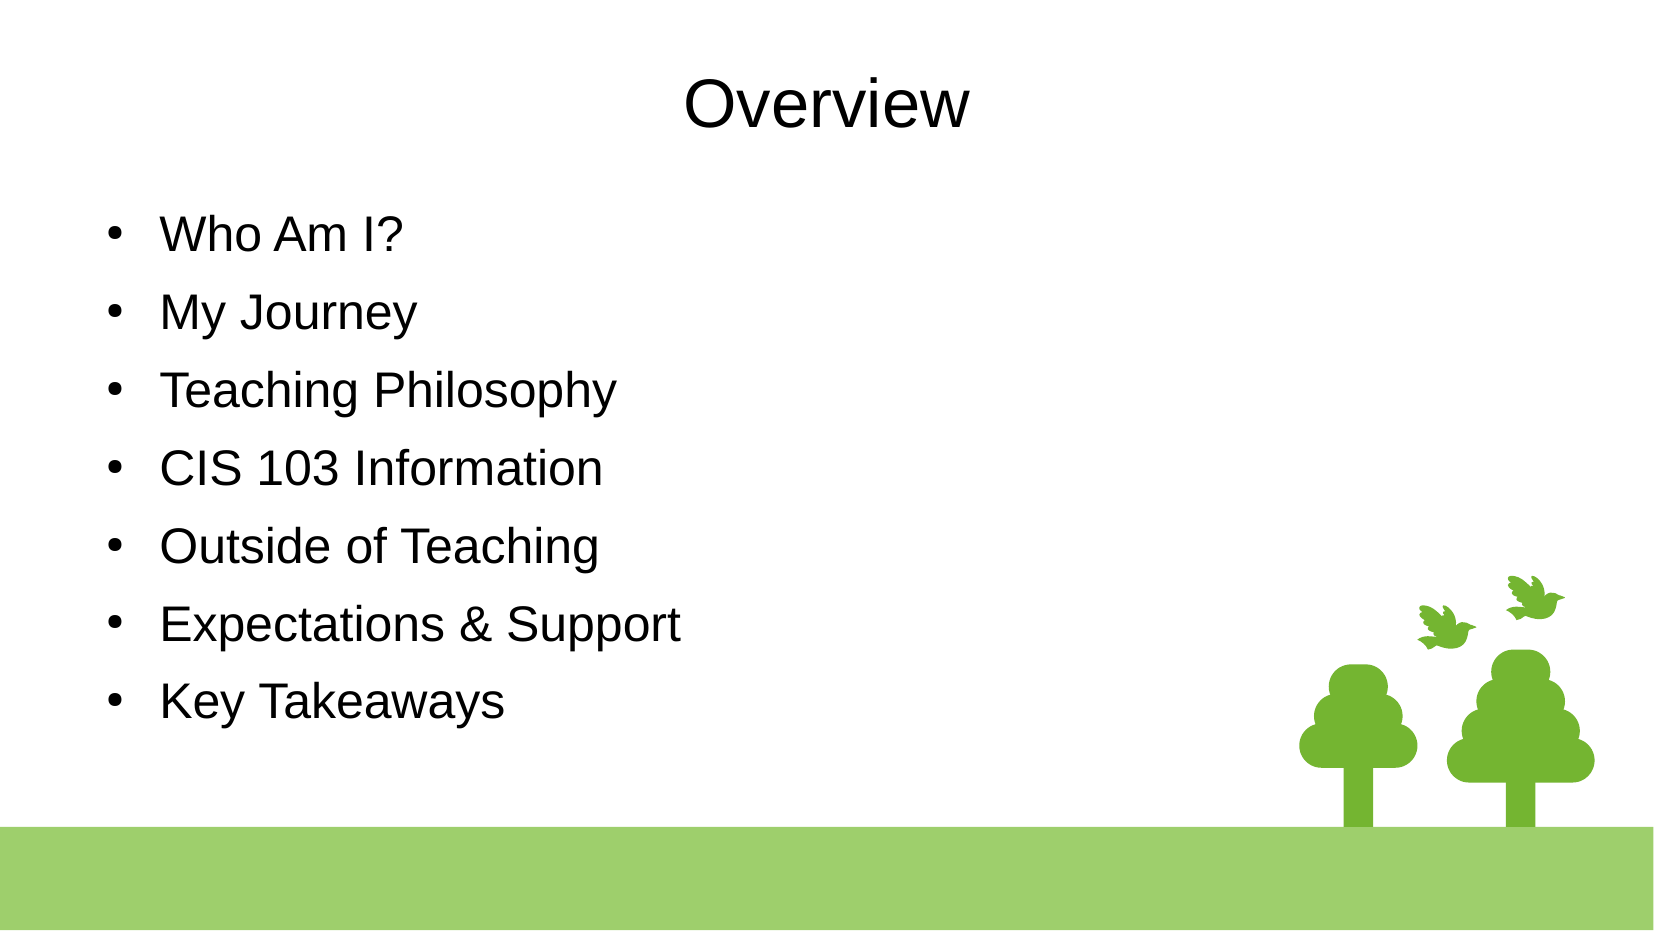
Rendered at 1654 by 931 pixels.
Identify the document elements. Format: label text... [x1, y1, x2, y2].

list Who Am I? My Journey Teaching Philosophy CIS 103 Information Outside of Teaching Expectations & Support Key Takeaways [88, 206, 1565, 739]
title Overview [88, 29, 1565, 178]
